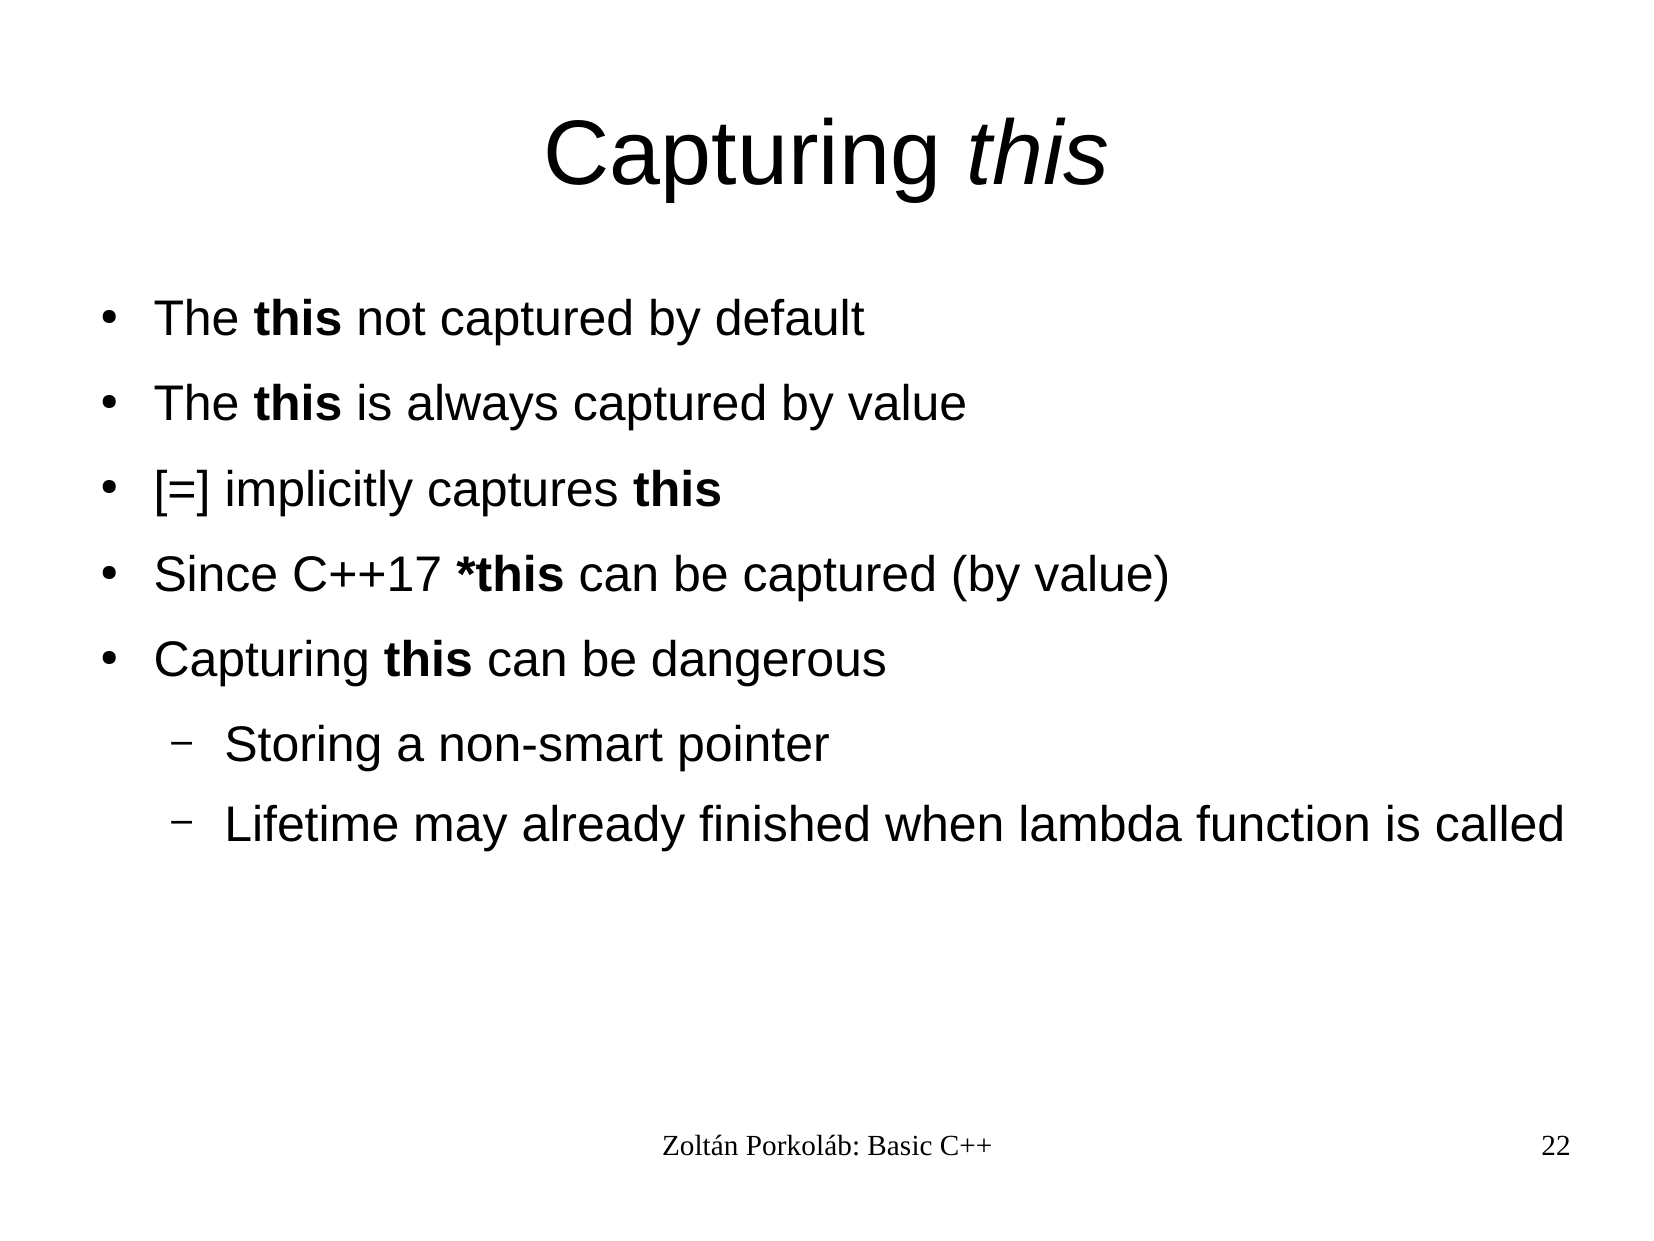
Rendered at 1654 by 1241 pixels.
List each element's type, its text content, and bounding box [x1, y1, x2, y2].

title Capturing this [82, 49, 1571, 257]
list The this not captured by default The this is always captured by value [=] implicitly captures this Since C++17 *this can be captured (by value) Capturing this can be dangerous Storing a non-smart pointer Lifetime may already finished when lambda function is called [82, 290, 1571, 1010]
